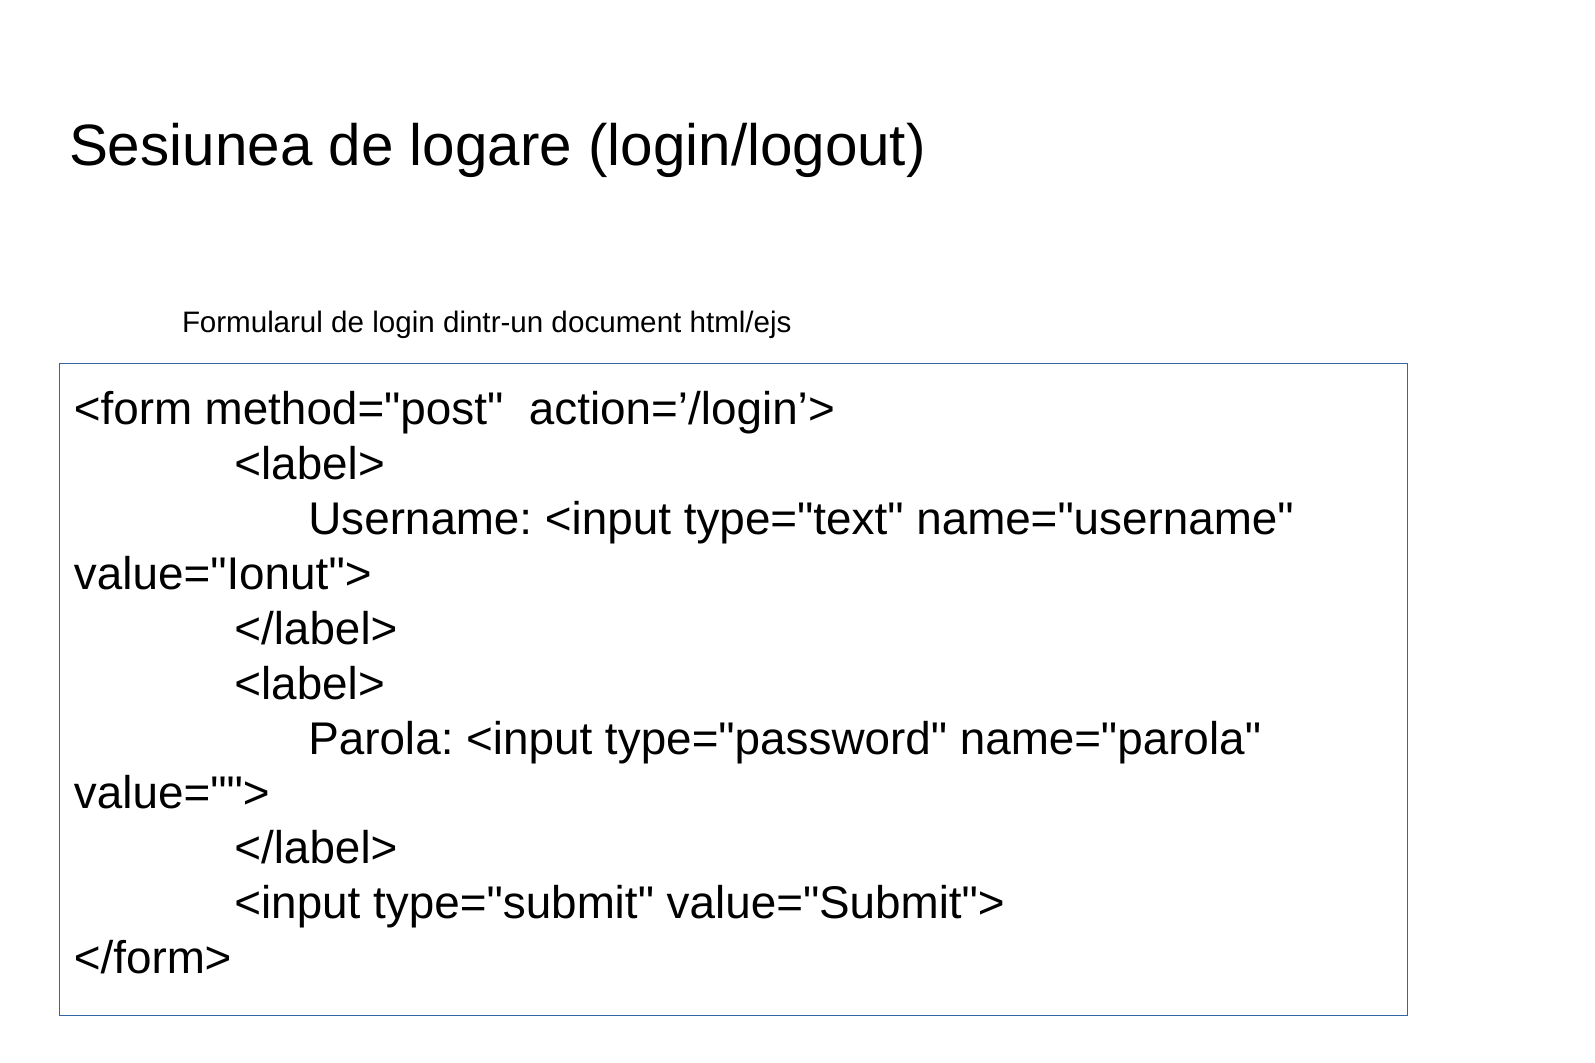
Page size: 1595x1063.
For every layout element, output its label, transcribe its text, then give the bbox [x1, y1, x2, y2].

title Sesiunea de logare (login/logout) [54, 91, 1541, 211]
text_box Formularul de login dintr-un document html/ejs [167, 298, 844, 347]
list <form method="post" action=’/login’> <label> Username: <input type="text" name="username" value="Ionut"> </label> <label> Parola: <input type="password" name="parola" value=""> </label> <input type="submit" value="Submit"> </form> [59, 363, 1408, 1016]
